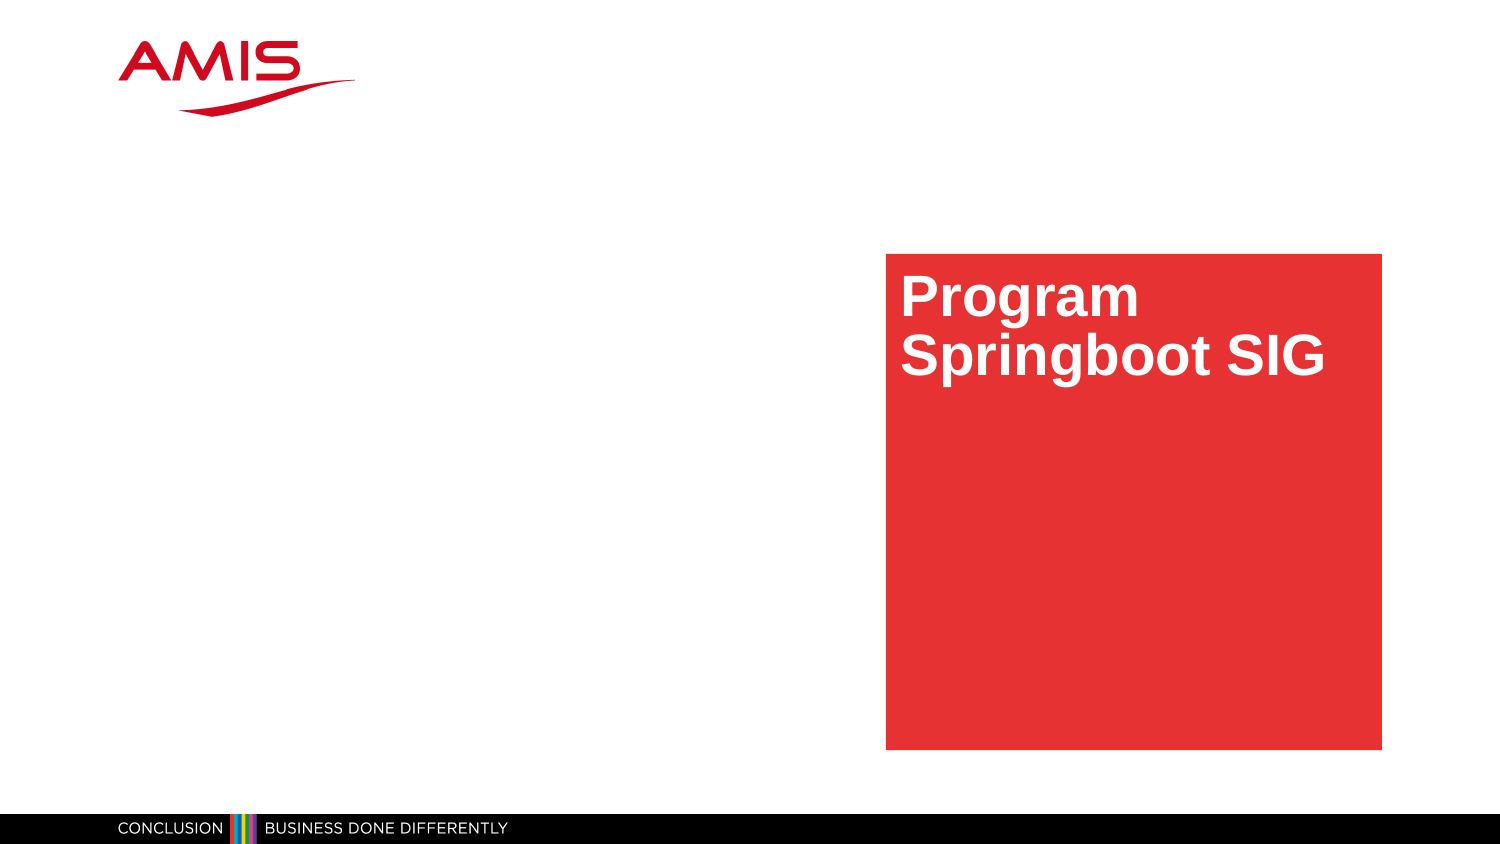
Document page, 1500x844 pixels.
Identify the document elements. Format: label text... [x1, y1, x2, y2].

title Program Springboot SIG [885, 253, 1382, 751]
